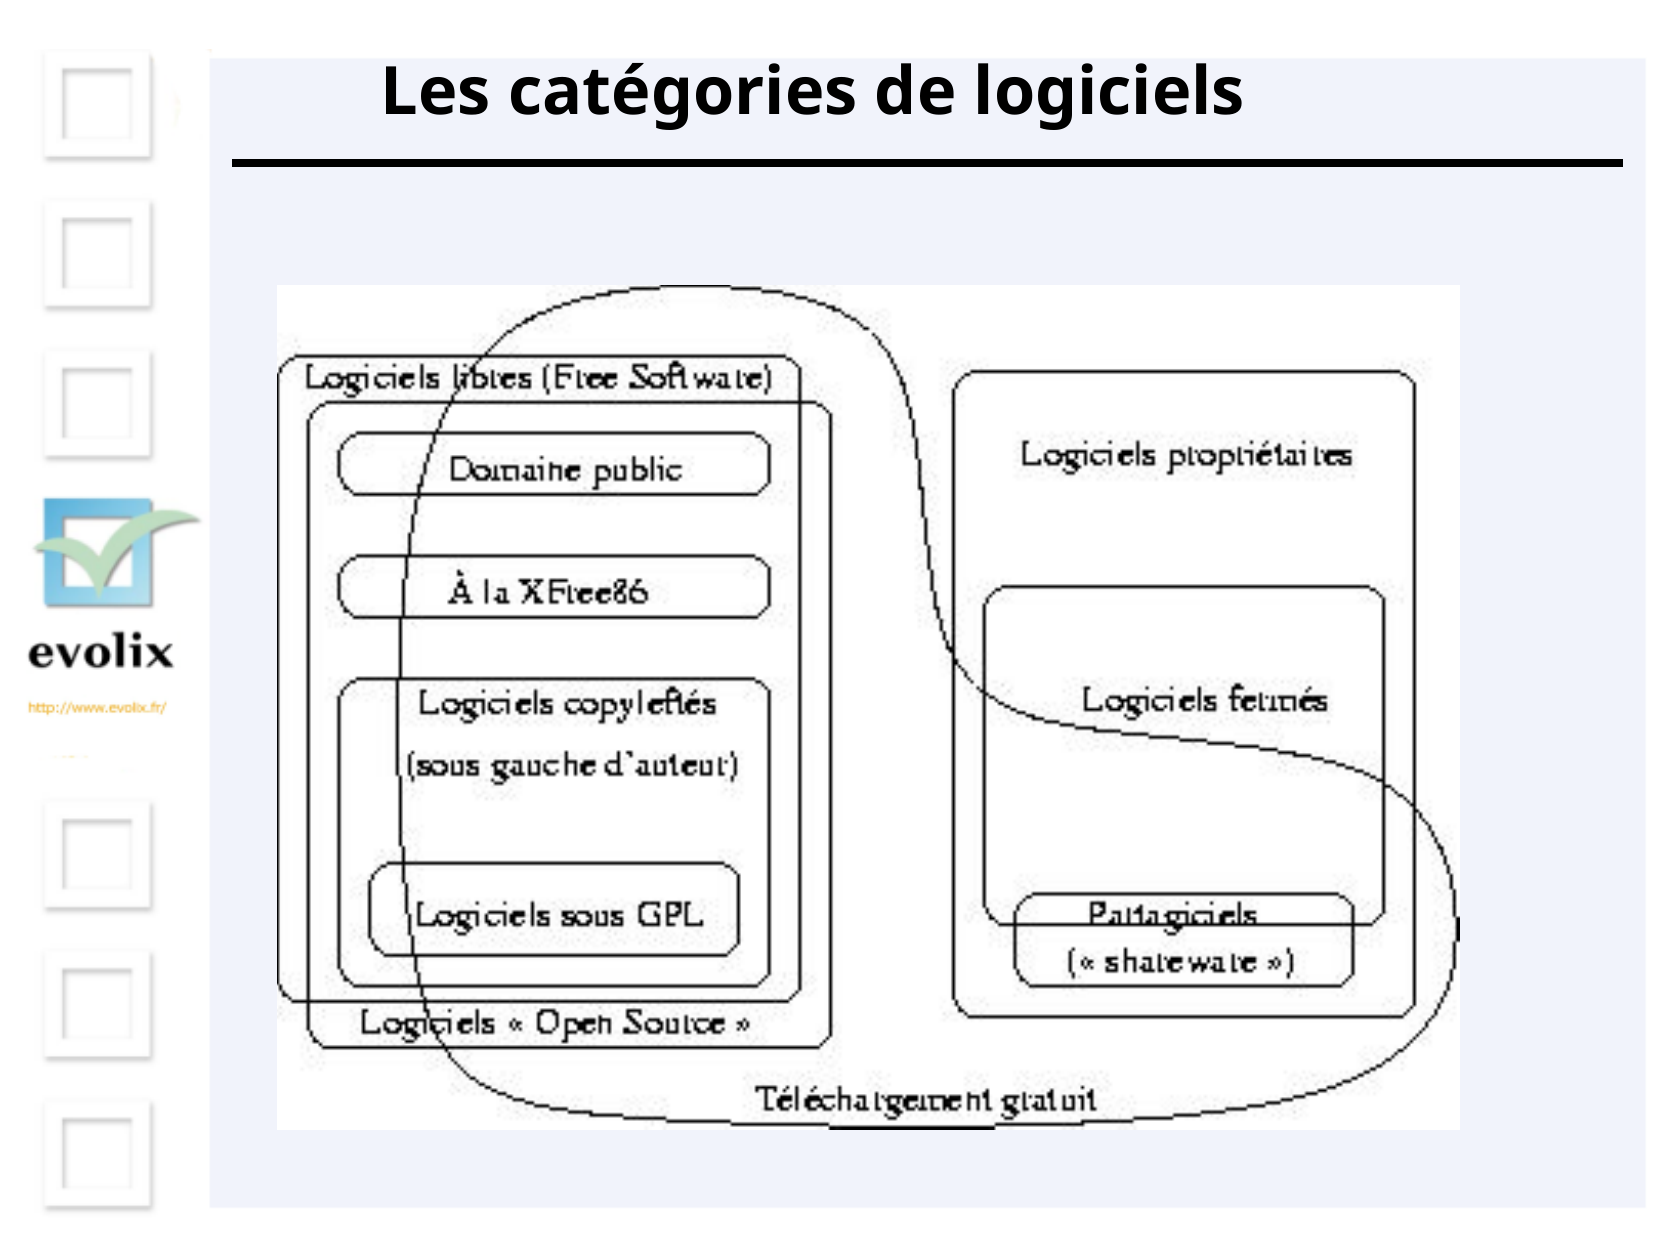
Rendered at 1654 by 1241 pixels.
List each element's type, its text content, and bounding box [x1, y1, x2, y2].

picture [0, 49, 1654, 1218]
title Les catégories de logiciels [22, 27, 1604, 151]
